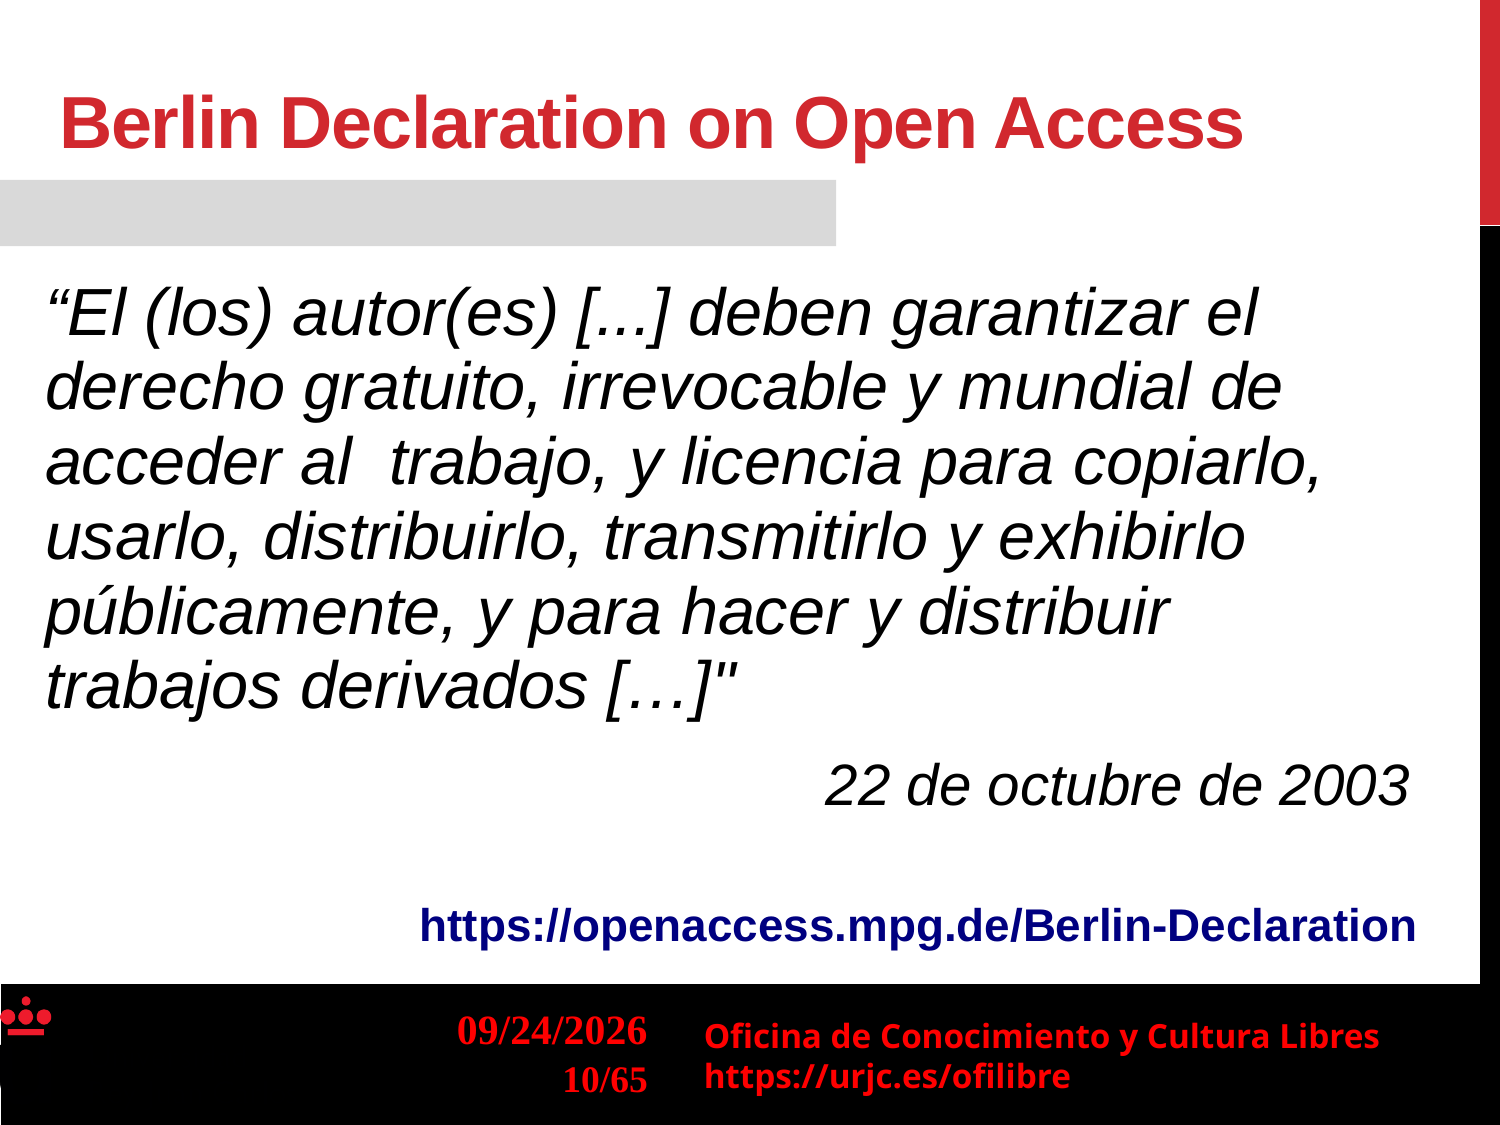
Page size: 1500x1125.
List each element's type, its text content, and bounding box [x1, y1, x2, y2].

text_box “El (los) autor(es) [...] deben garantizar el derecho gratuito, irrevocable y mundial de acceder al trabajo, y licencia para copiarlo, usarlo, distribuirlo, transmitirlo y exhibirlo públicamente, y para hacer y distribuir trabajos derivados […]'' 22 de octubre de 2003 [30, 267, 1426, 826]
title [75, 15, 1425, 172]
text_box https://openaccess.mpg.de/Berlin-Declaration [405, 892, 1441, 961]
text_box Berlin Declaration on Open Access [0, 24, 1326, 172]
